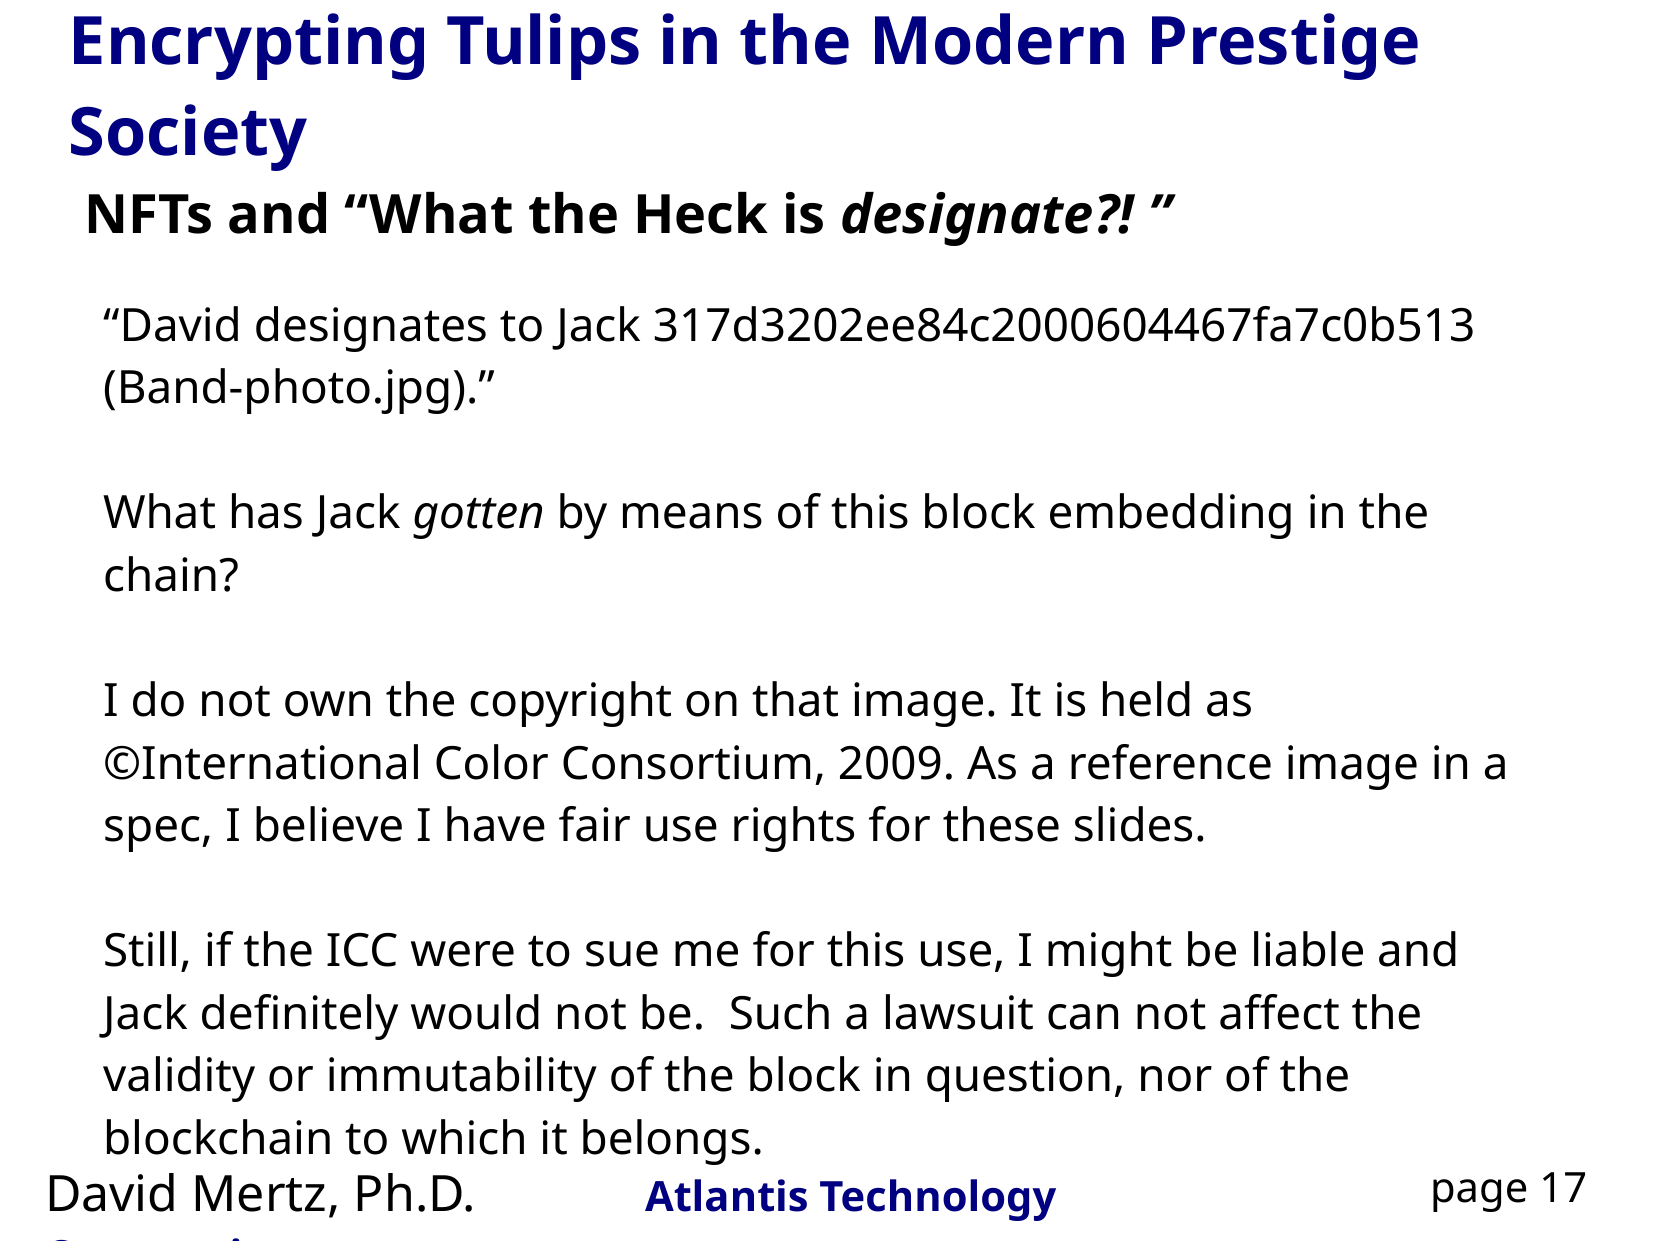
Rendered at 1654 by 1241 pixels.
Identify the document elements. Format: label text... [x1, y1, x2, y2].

text_box “David designates to Jack 317d3202ee84c2000604467fa7c0b513 (Band-photo.jpg).” What has Jack gotten by means of this block embedding in the chain? I do not own the copyright on that image. It is held as ©International Color Consortium, 2009. As a reference image in a spec, I believe I have fair use rights for these slides. Still, if the ICC were to sue me for this use, I might be liable and Jack definitely would not be. Such a lawsuit can not affect the validity or immutability of the block in question, nor of the blockchain to which it belongs. [88, 285, 1544, 1126]
list NFTs and “What the Heck is designate?! ” [84, 175, 1231, 252]
